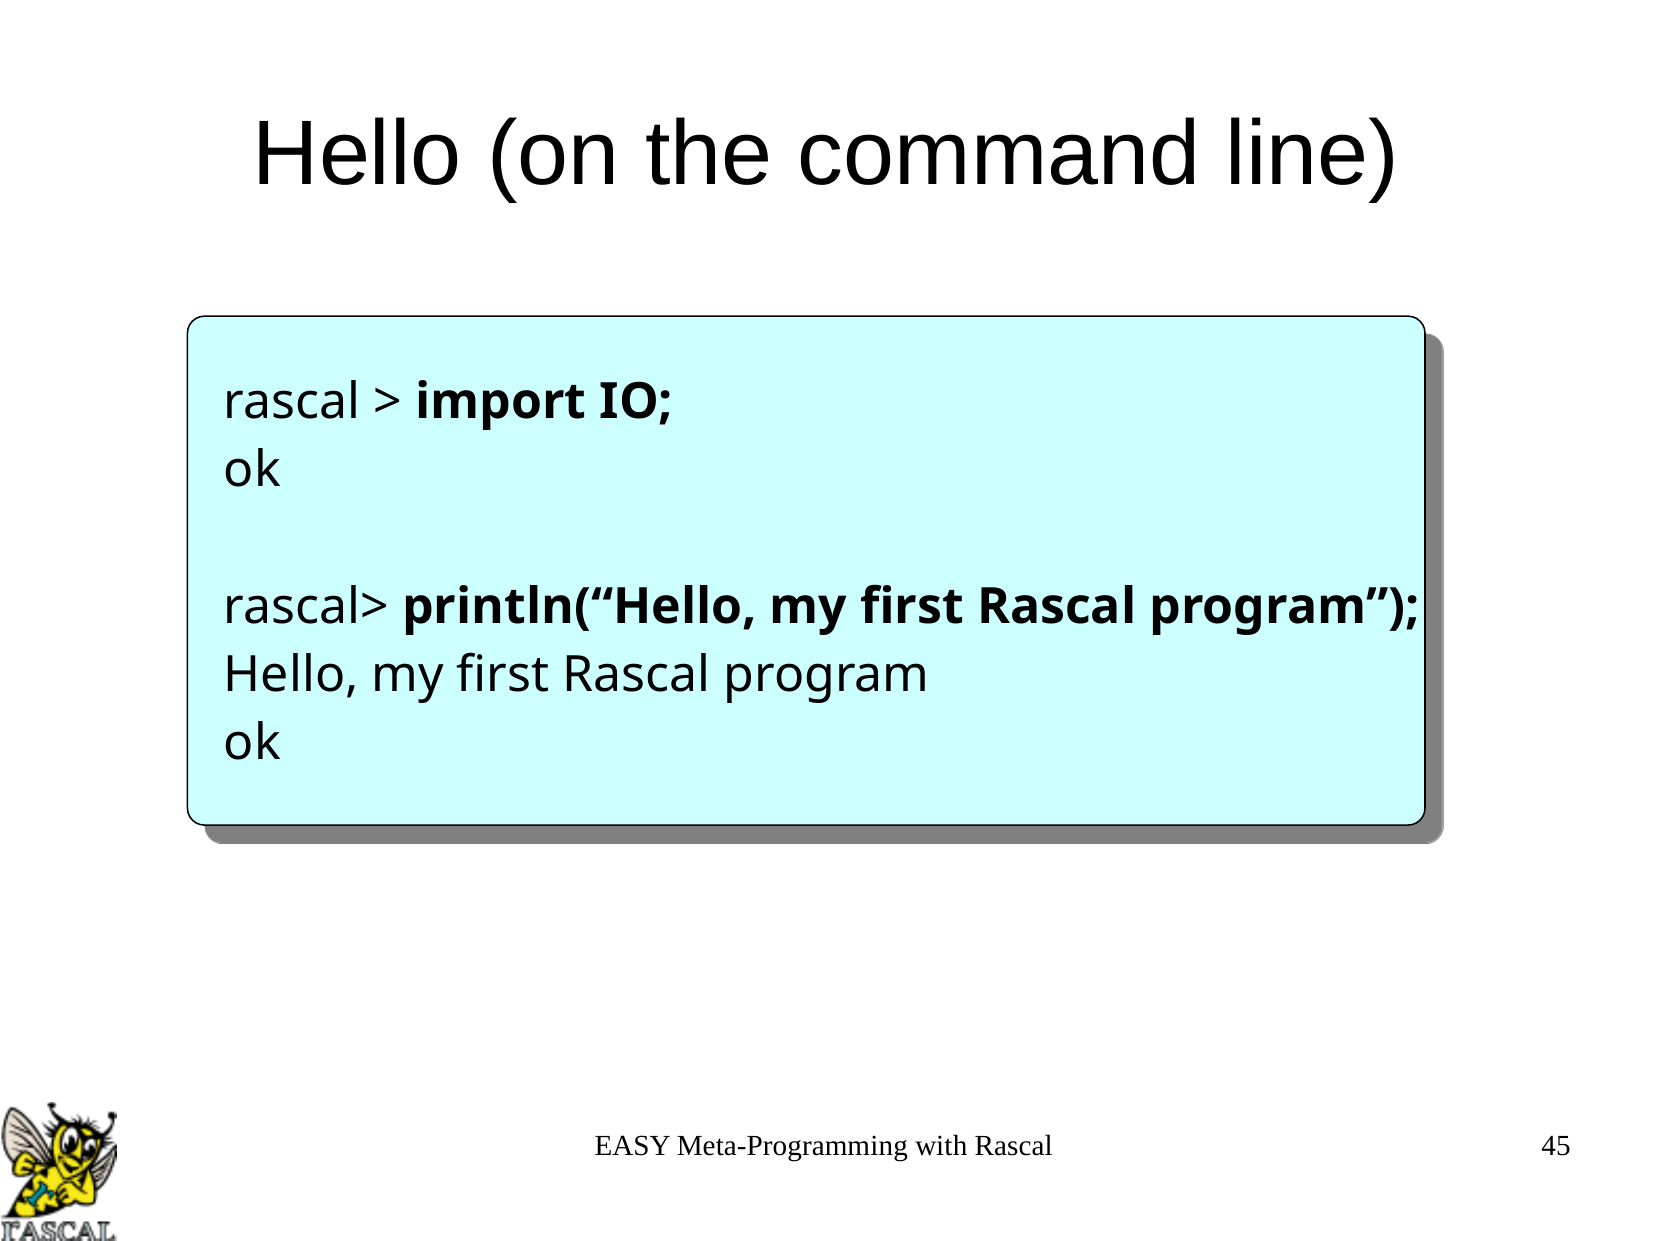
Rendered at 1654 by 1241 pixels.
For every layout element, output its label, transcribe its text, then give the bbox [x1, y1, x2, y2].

text_box [187, 316, 1426, 826]
text_box rascal > import IO; ok rascal> println(“Hello, my first Rascal program”); Hello, my first Rascal program ok [209, 357, 1421, 842]
title Hello (on the command line) [82, 49, 1571, 257]
picture [0, 1102, 117, 1241]
